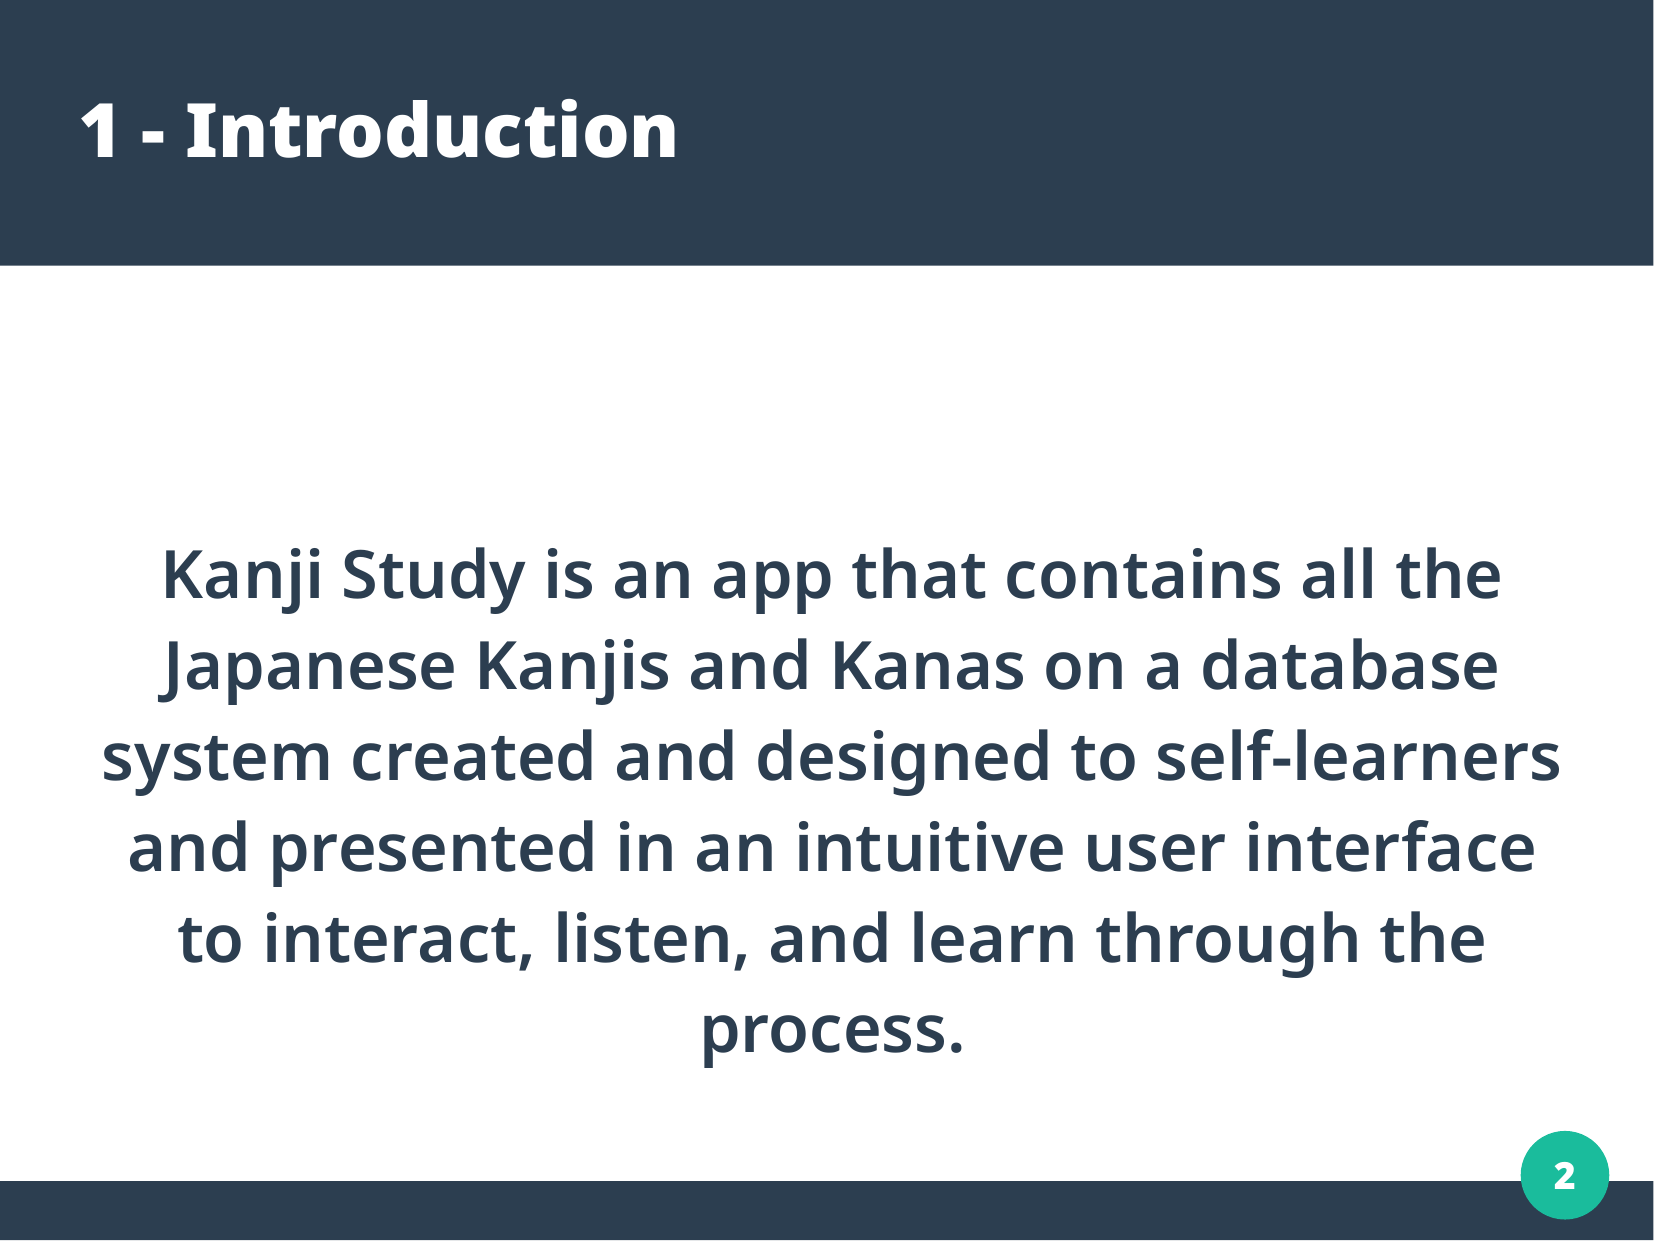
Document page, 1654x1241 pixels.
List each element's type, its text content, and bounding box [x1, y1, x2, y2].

list Kanji Study is an app that contains all the Japanese Kanjis and Kanas on a database system created and designed to self-learners and presented in an intuitive user interface to interact, listen, and learn through the process. [29, 407, 1565, 1235]
title 1 - Introduction [59, 49, 1595, 207]
